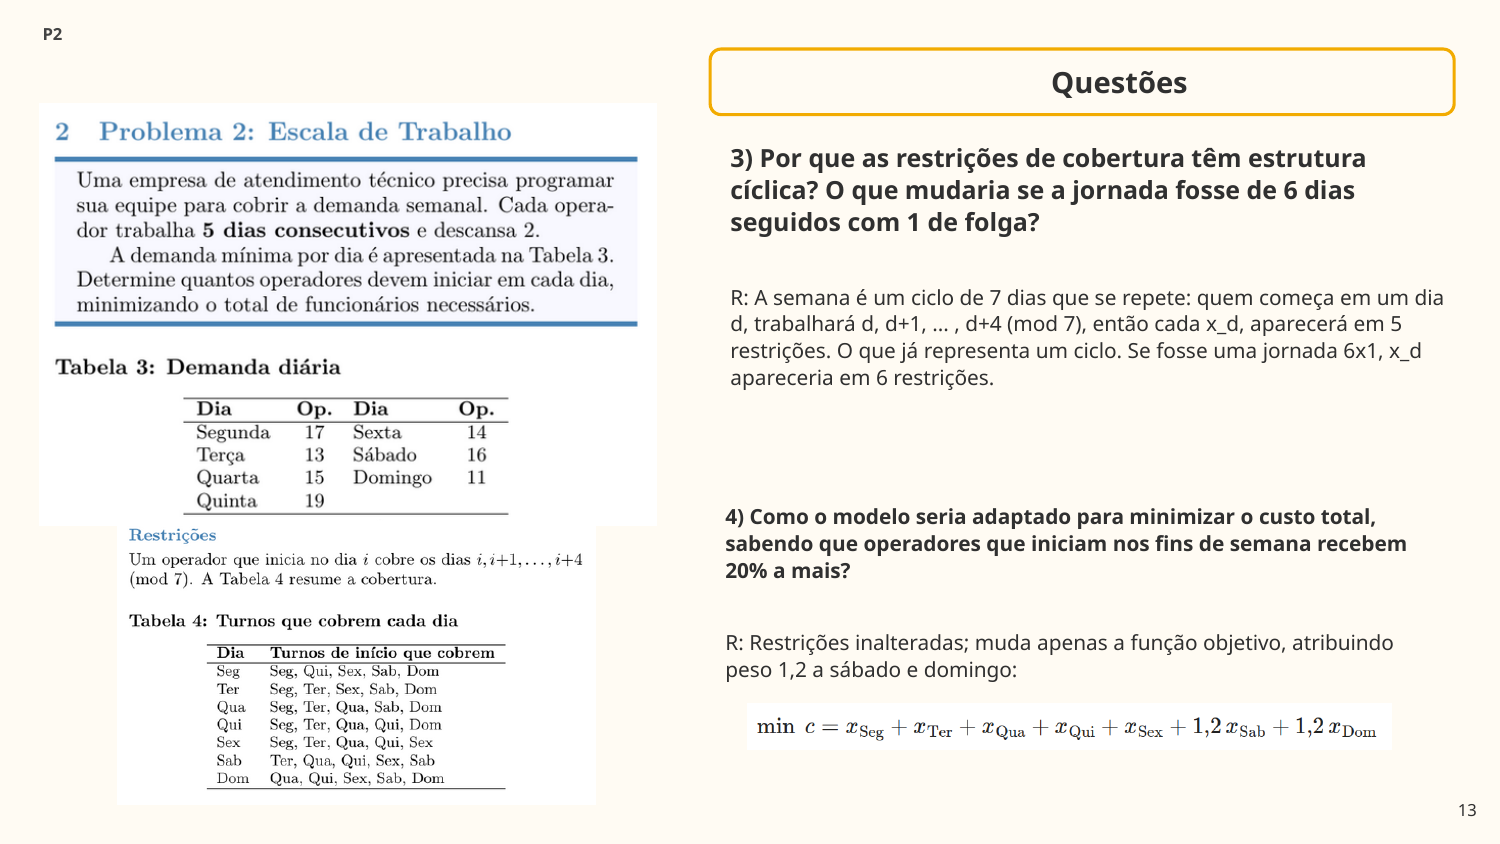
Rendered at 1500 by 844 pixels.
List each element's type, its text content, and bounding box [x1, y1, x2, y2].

slide_number <number> [1250, 796, 1492, 828]
list 4) Como o modelo seria adaptado para minimizar o custo total, sabendo que operadores que iniciam nos fins de semana recebem 20% a mais? R: Restrições inalteradas; muda apenas a função objetivo, atribuindo peso 1,2 a sábado e domingo: [710, 453, 1455, 793]
subtitle P2 [27, 8, 624, 115]
picture [747, 703, 1392, 750]
text_box Questões [710, 49, 1455, 115]
list 3) Por que as restrições de cobertura têm estrutura cíclica? O que mudaria se a jornada fosse de 6 dias seguidos com 1 de folga? R: A semana é um ciclo de 7 dias que se repete: quem começa em um dia d, trabalhará d, d+1, ... , d+4 (mod 7), então cada x_d, aparecerá em 5 restrições. O que já representa um ciclo. Se fosse uma jornada 6x1, x_d apareceria em 6 restrições. [715, 124, 1460, 523]
picture [39, 103, 657, 805]
